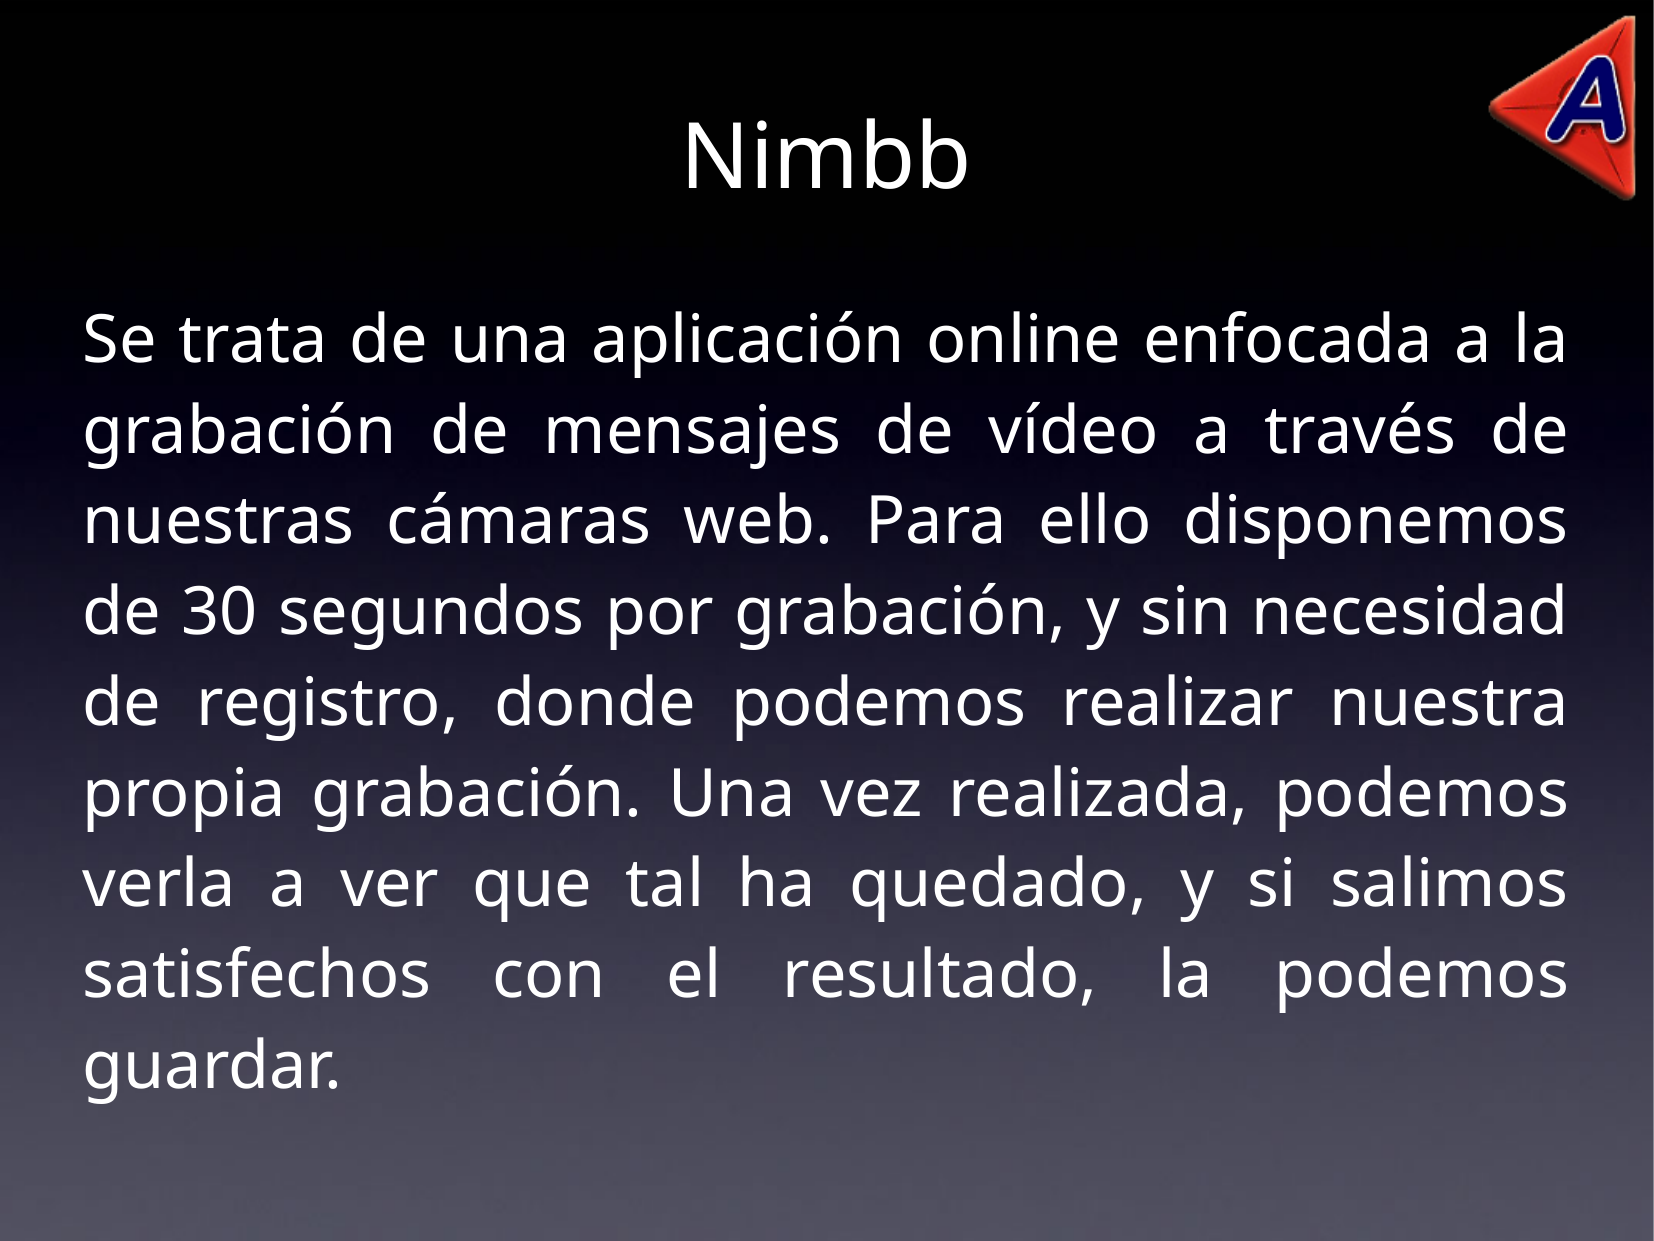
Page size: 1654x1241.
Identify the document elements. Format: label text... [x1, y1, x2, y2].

subtitle Se trata de una aplicación online enfocada a la grabación de mensajes de vídeo a través de nuestras cámaras web. Para ello disponemos de 30 segundos por grabación, y sin necesidad de registro, donde podemos realizar nuestra propia grabación. Una vez realizada, podemos verla a ver que tal ha quedado, y si salimos satisfechos con el resultado, la podemos guardar. [82, 290, 1571, 1109]
picture [0, 0, 1654, 1241]
title Nimbb [82, 56, 1571, 250]
